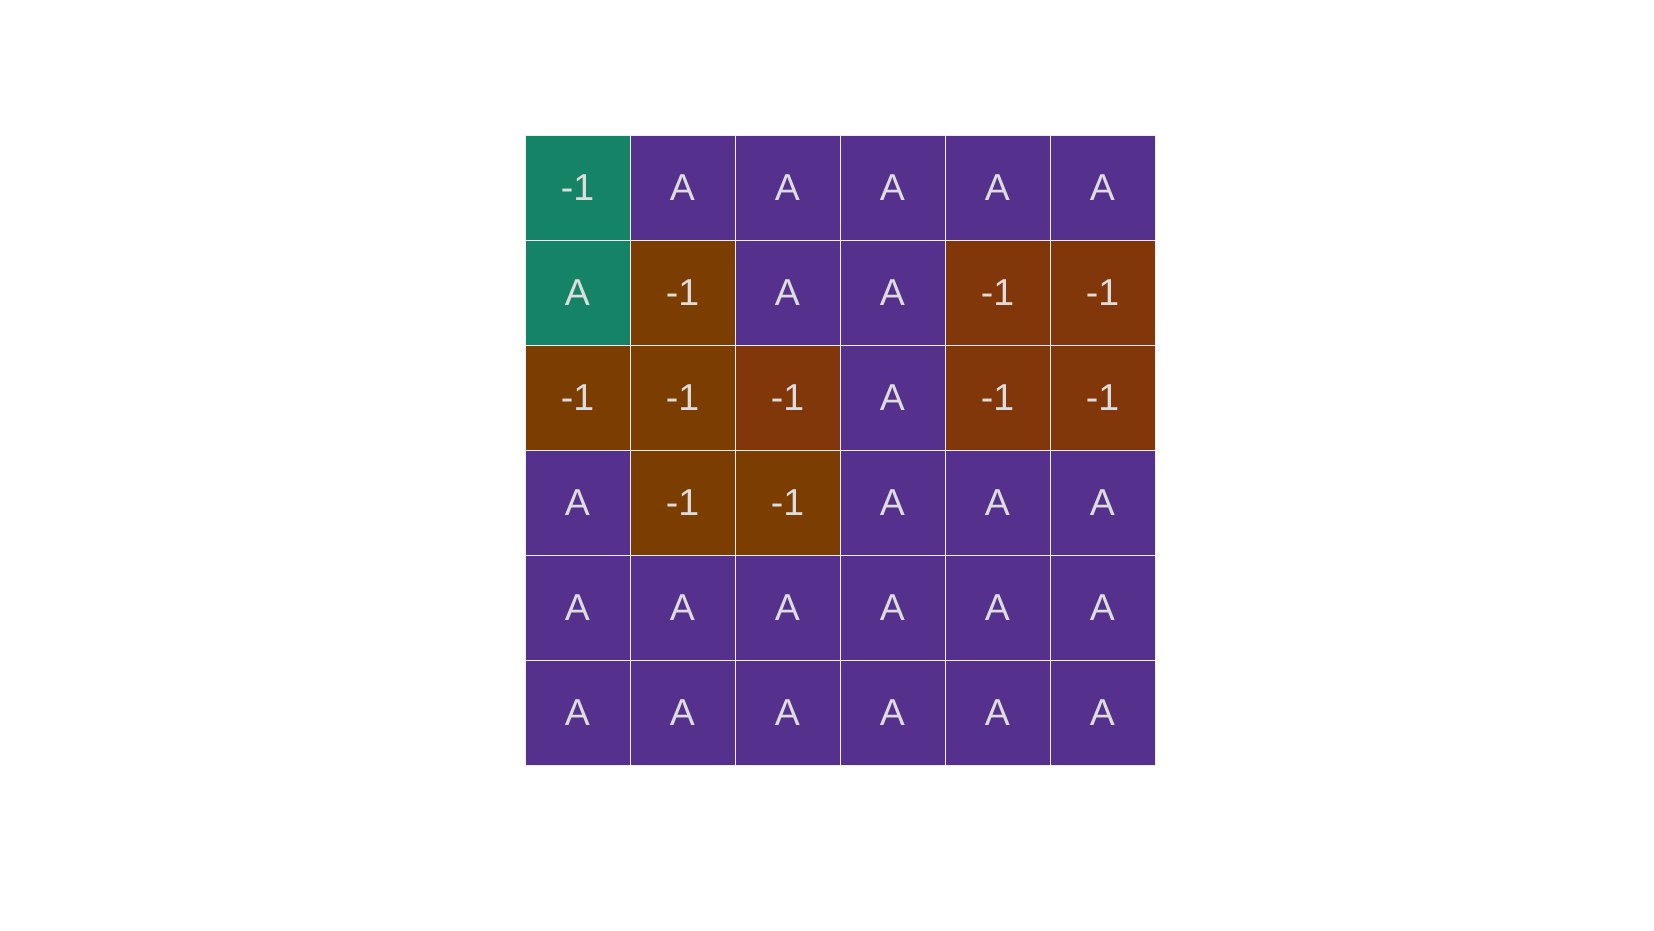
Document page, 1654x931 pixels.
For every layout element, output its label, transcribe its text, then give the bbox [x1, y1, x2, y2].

text_box -1 [1050, 240, 1156, 345]
text_box A [1050, 135, 1156, 240]
text_box -1 [735, 450, 840, 555]
text_box -1 [630, 450, 735, 555]
text_box -1 [630, 345, 735, 450]
text_box A [735, 240, 840, 345]
text_box A [630, 135, 735, 240]
text_box -1 [630, 240, 735, 345]
text_box -1 [945, 345, 1050, 450]
text_box A [735, 555, 840, 660]
text_box A [735, 660, 840, 766]
text_box A [945, 135, 1050, 240]
text_box A [840, 450, 945, 555]
text_box A [735, 135, 840, 240]
text_box A [840, 240, 945, 345]
text_box -1 [735, 345, 840, 450]
text_box A [525, 450, 630, 555]
text_box A [840, 555, 945, 660]
text_box A [840, 135, 945, 240]
text_box -1 [525, 345, 630, 450]
text_box A [1050, 660, 1156, 766]
text_box -1 [945, 240, 1050, 345]
text_box A [840, 345, 945, 450]
text_box A [1050, 555, 1156, 660]
text_box -1 [525, 135, 630, 240]
text_box A [945, 660, 1050, 766]
text_box A [945, 450, 1050, 555]
text_box A [525, 660, 630, 766]
text_box A [525, 240, 630, 345]
text_box A [945, 555, 1050, 660]
text_box A [1050, 450, 1156, 555]
text_box A [630, 660, 735, 766]
text_box A [630, 555, 735, 660]
text_box A [525, 555, 630, 660]
text_box -1 [1050, 345, 1156, 450]
text_box A [840, 660, 945, 766]
